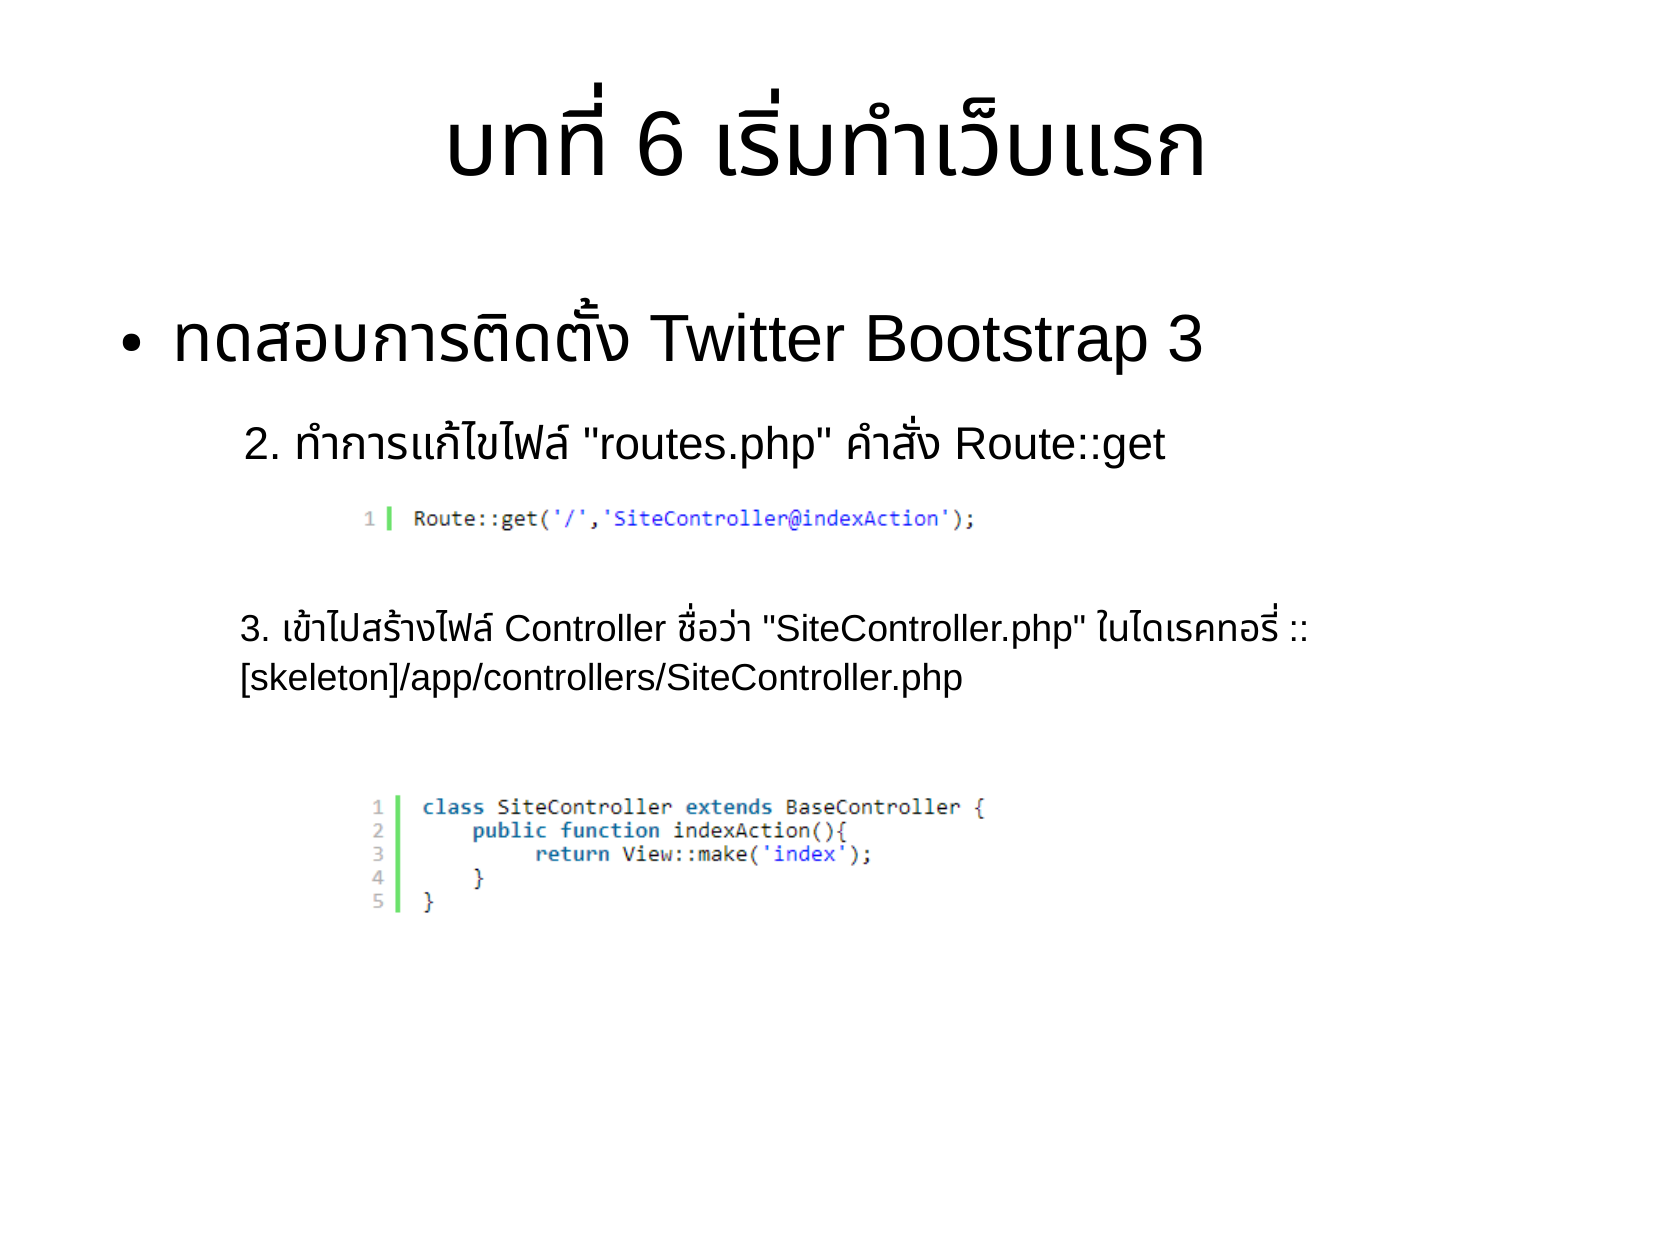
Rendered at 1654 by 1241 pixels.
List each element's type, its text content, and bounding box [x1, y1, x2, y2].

picture [345, 494, 1011, 553]
list ทดสอบการติดตั้ง Twitter Bootstrap 3 2. ทำการแก้ไขไฟล์ "routes.php" คำสั่ง Route::get [101, 300, 1591, 1021]
picture [355, 783, 1096, 931]
text_box 3. เข้าไปสร้างไฟล์ Controller ชื่อว่า "SiteController.php" ในไดเรคทอรี่ :: [skeleton]/app/controllers/SiteController.php [225, 600, 1381, 700]
title บทที่ 6 เริ่มทำเว็บแรก [82, 49, 1571, 257]
